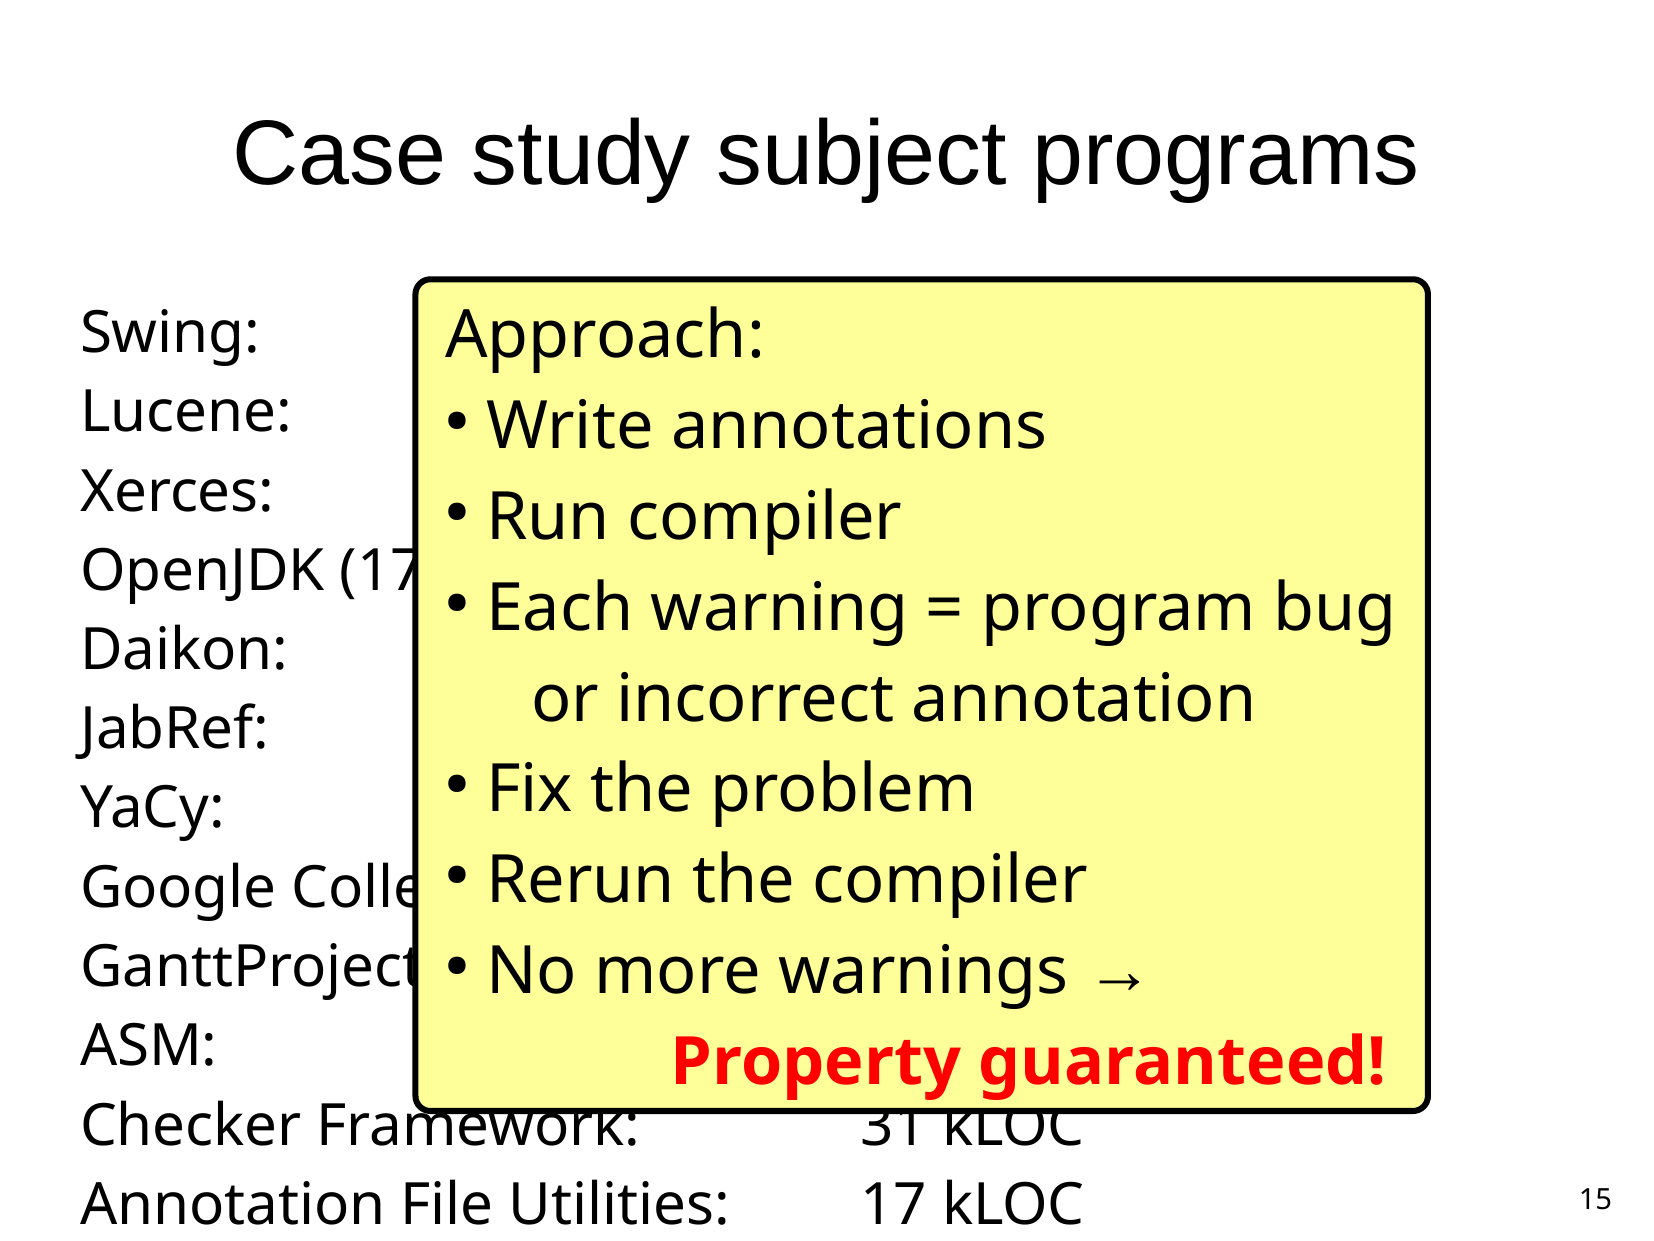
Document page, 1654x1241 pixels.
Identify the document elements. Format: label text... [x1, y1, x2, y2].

text_box Approach: Write annotations Run compiler Each warning = program bug or incorrect annotation Fix the problem Rerun the compiler No more warnings → Property guaranteed! [415, 337, 1428, 1053]
title Case study subject programs [82, 56, 1571, 250]
list Swing: 610 kLOC Lucene: 479 kLOC Xerces: 257 kLOC OpenJDK (17 packages): 231 kLOC Daikon: 222 kLOC JabRef: 117 kLOC YaCy: 112 kLOC Google Collections: 78 kLOC GanttProject: 69 kLOC ASM: 33 kLOC Checker Framework: 31 kLOC Annotation File Utilities: 17 kLOC [80, 290, 413, 1104]
